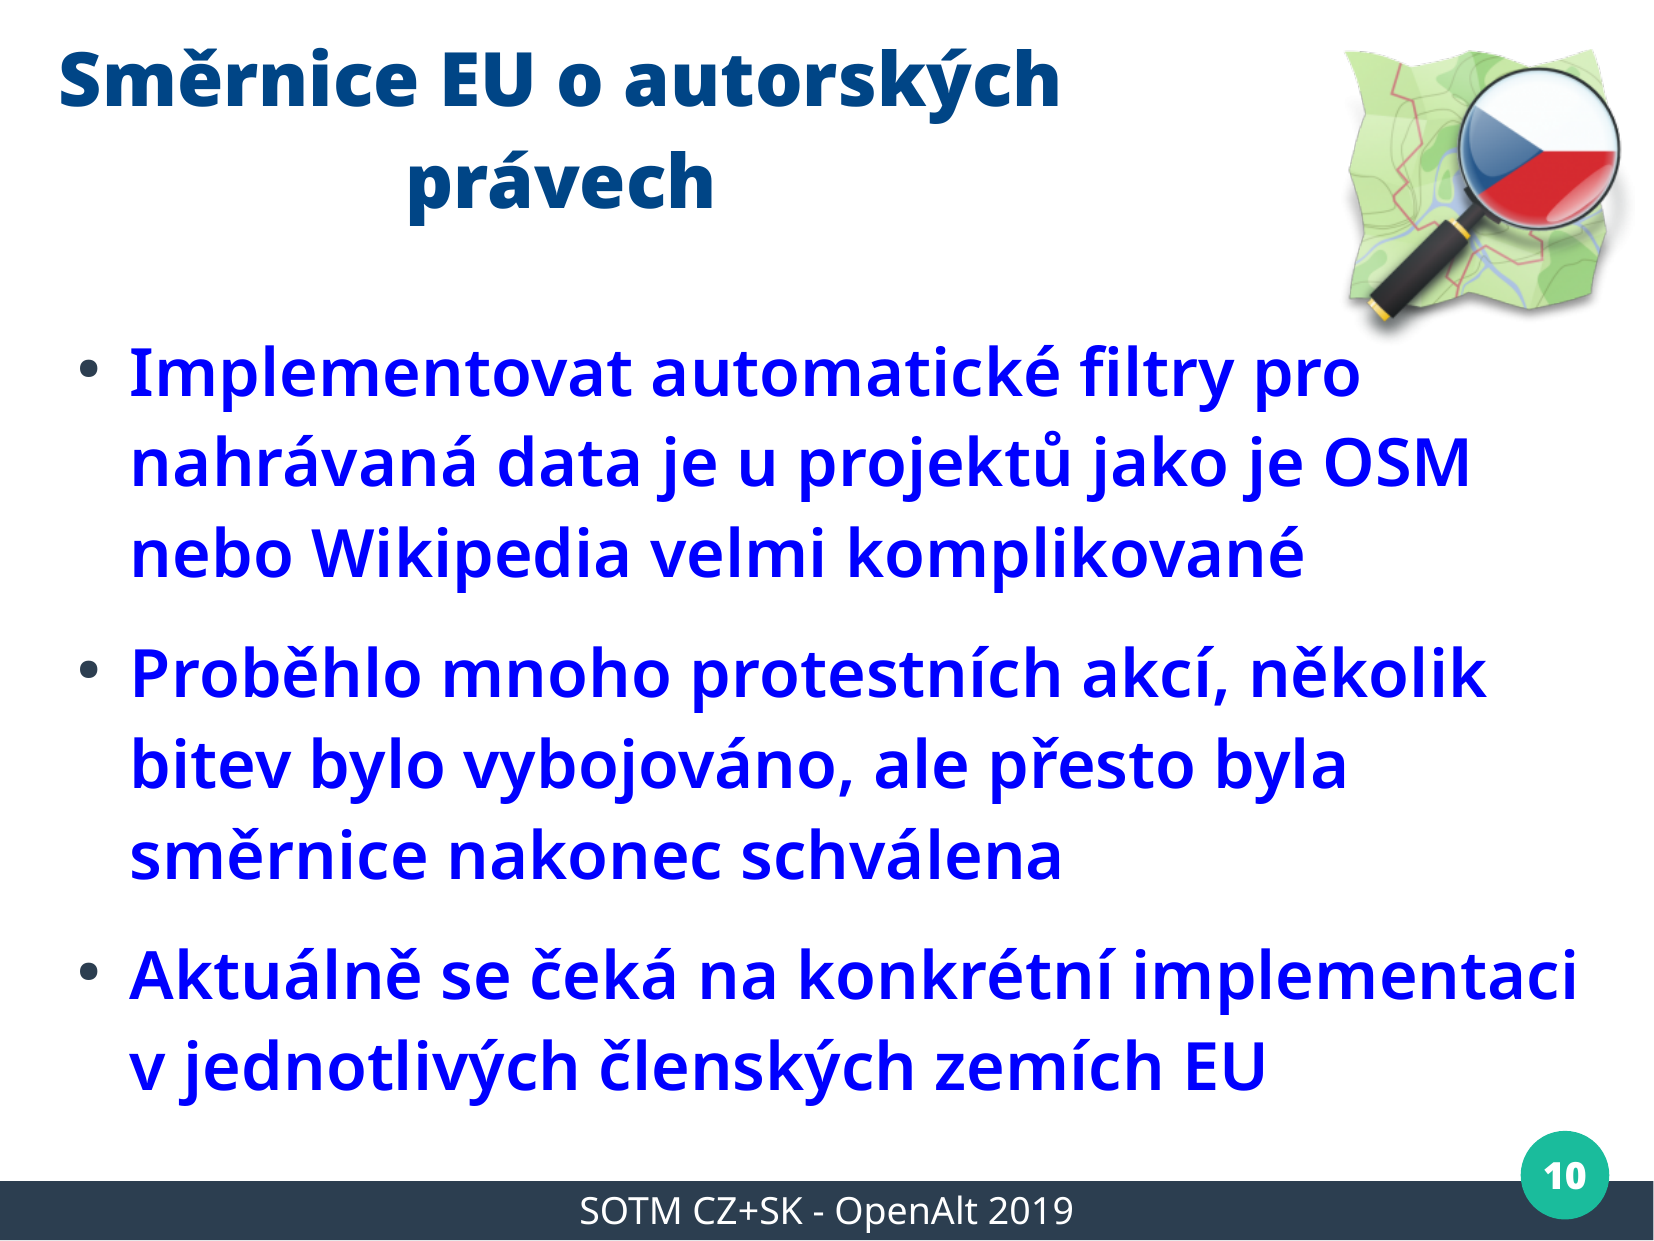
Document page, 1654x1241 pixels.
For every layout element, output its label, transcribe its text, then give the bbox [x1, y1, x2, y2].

list Implementovat automatické filtry pro nahrávaná data je u projektů jako je OSM nebo Wikipedia velmi komplikované Proběhlo mnoho protestních akcí, několik bitev bylo vybojováno, ale přesto byla směrnice nakonec schválena Aktuálně se čeká na konkrétní implementaci v jednotlivých členských zemích EU [59, 324, 1595, 1152]
picture [1334, 49, 1635, 350]
title Směrnice EU o autorských právech [59, 49, 1347, 207]
